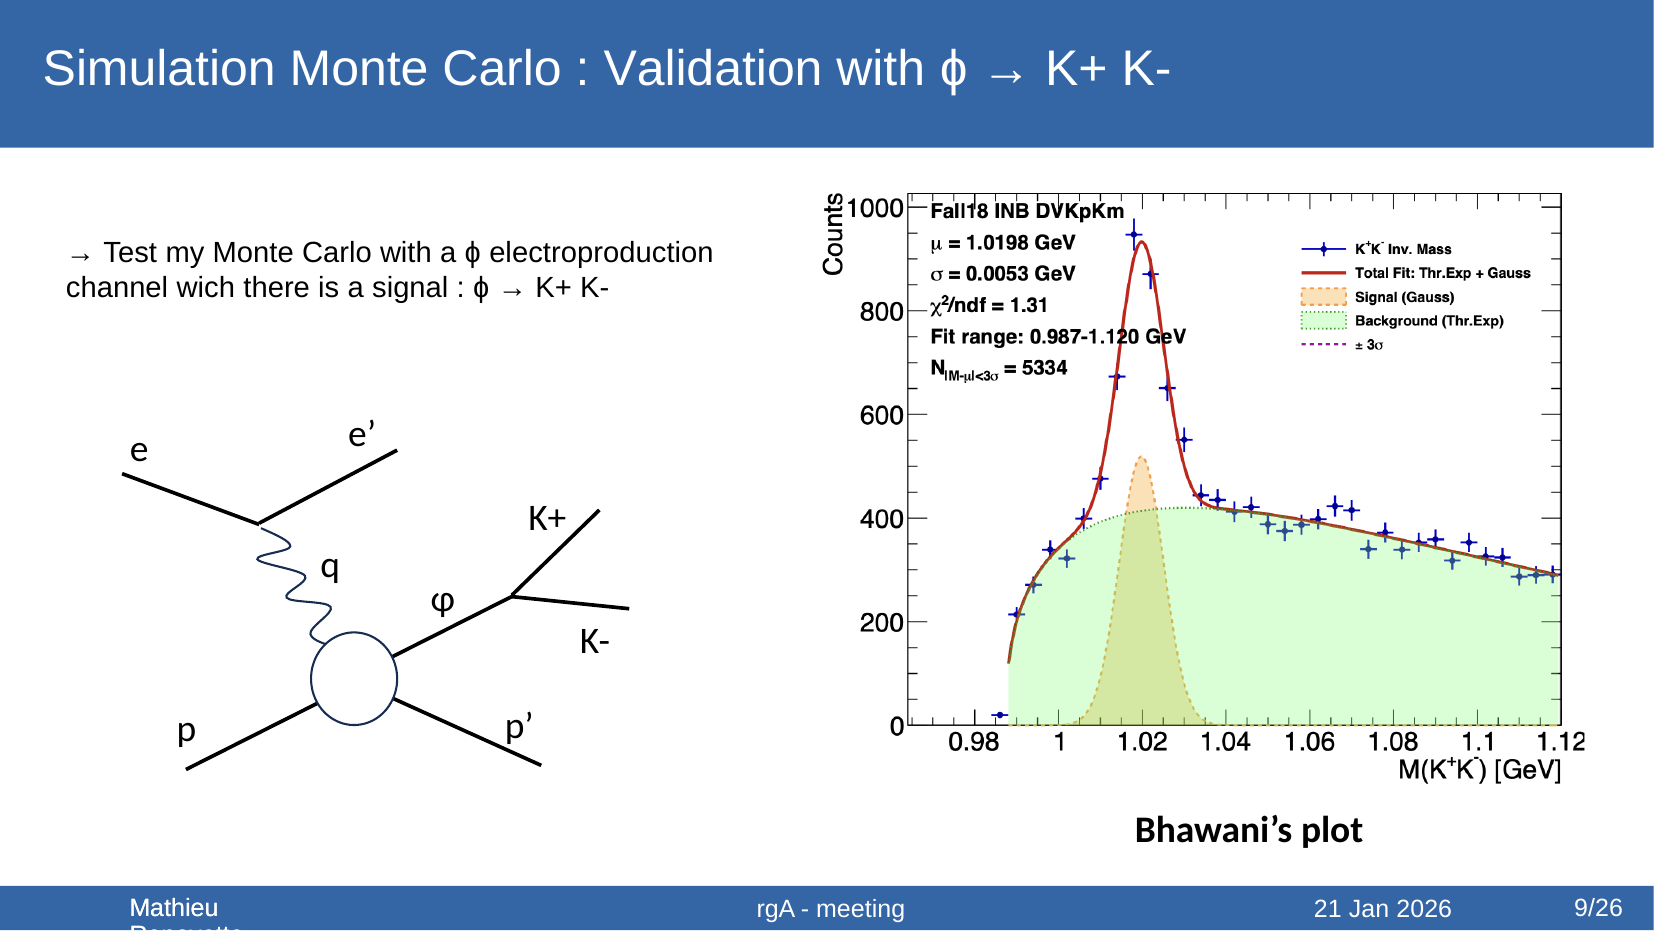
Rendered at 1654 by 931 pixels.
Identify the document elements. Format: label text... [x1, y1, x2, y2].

text_box e [114, 416, 177, 478]
text_box 21 Jan 2026 [1299, 887, 1536, 931]
text_box [0, 0, 1654, 148]
text_box rgA - meeting [734, 887, 953, 931]
text_box Bhawani’s plot [1120, 797, 1418, 858]
text_box q [305, 532, 370, 593]
text_box Mathieu Ronayette [114, 885, 355, 929]
text_box ɸ [415, 566, 480, 627]
text_box K+ [513, 485, 601, 547]
text_box e’ [333, 401, 444, 462]
text_box [0, 885, 131, 931]
text_box 9/26 [1559, 885, 1654, 930]
text_box K- [564, 608, 627, 669]
picture [816, 184, 1593, 789]
text_box p [161, 696, 226, 758]
text_box [311, 632, 398, 726]
text_box [226, 885, 1654, 931]
text_box Simulation Monte Carlo : Validation with ɸ → K+ K- [27, 32, 1287, 164]
text_box p’ [489, 693, 554, 754]
text_box → Test my Monte Carlo with a ɸ electroproduction channel wich there is a signal : ɸ → K+ K- [50, 226, 752, 312]
